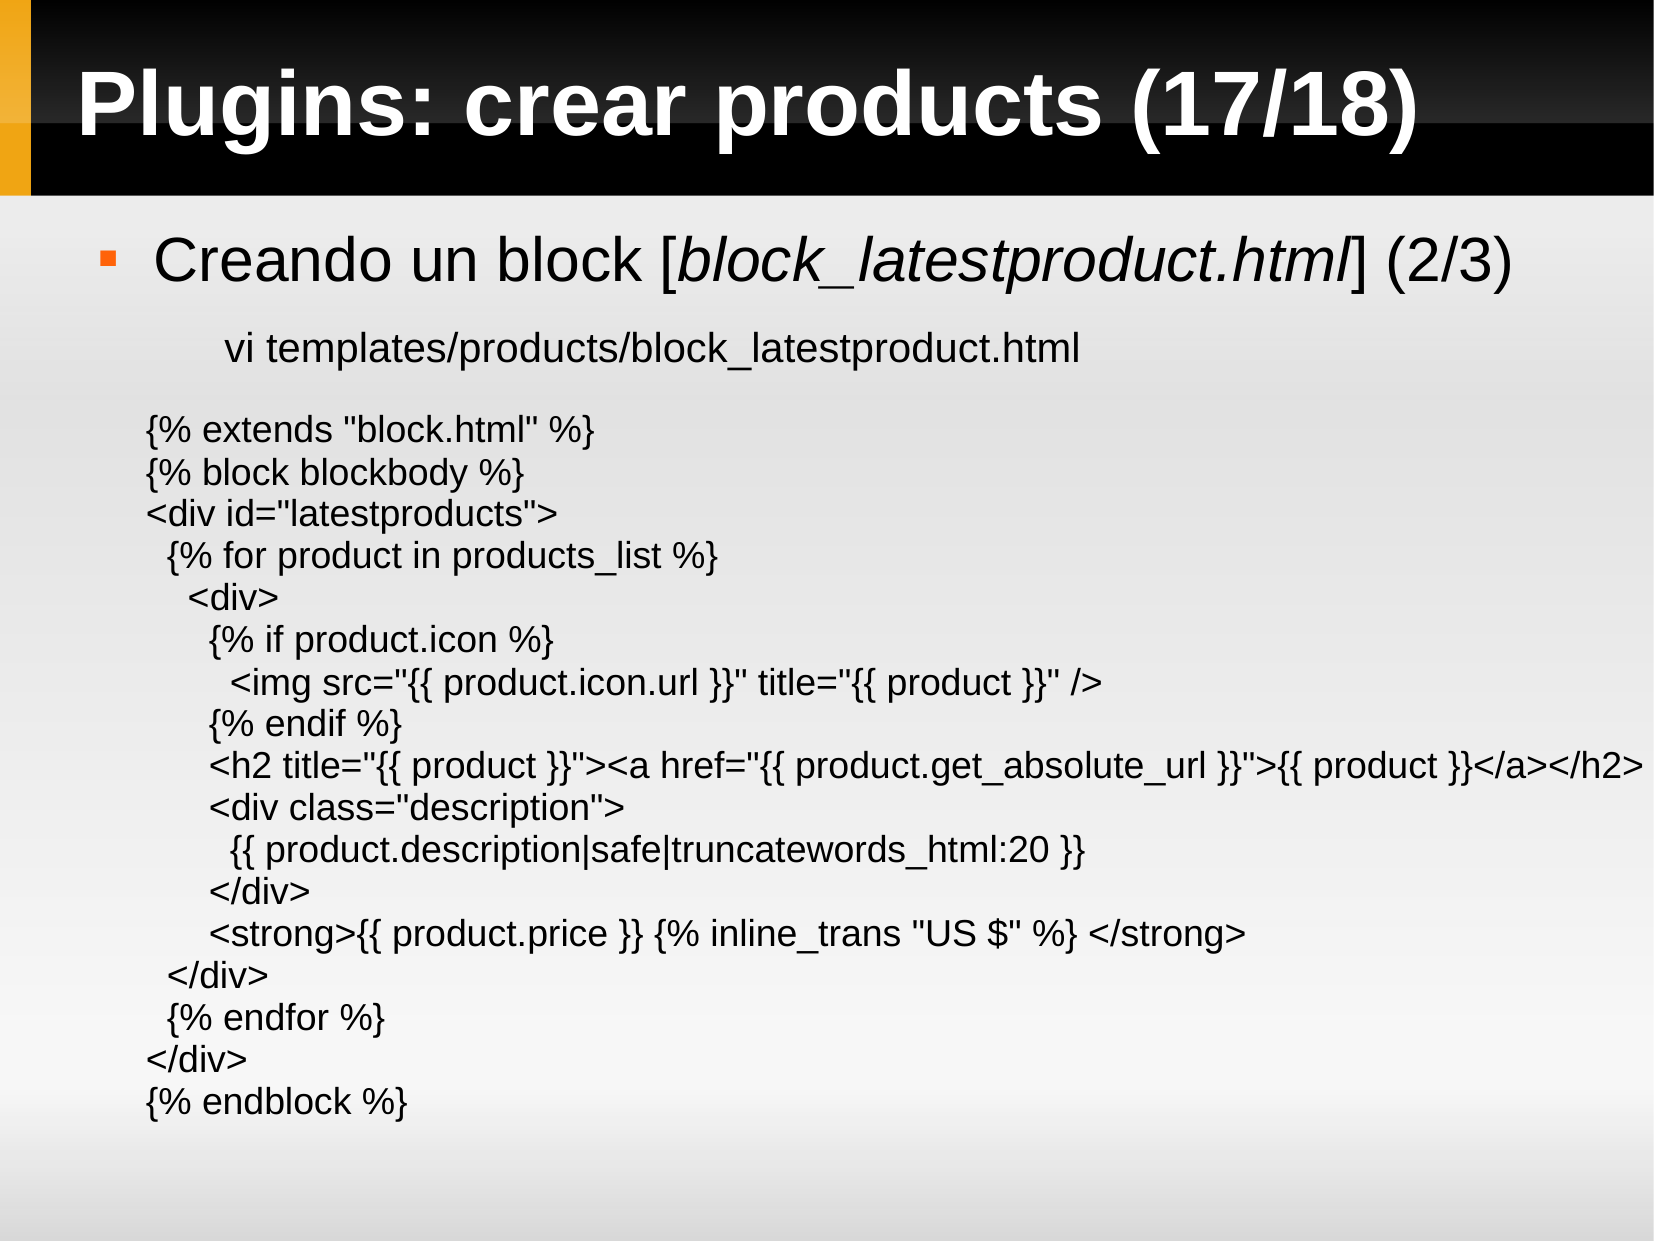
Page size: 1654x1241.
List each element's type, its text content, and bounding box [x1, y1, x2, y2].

list Creando un block [block_latestproduct.html] (2/3) vi templates/products/block_latestproduct.html [82, 225, 1571, 1044]
title Plugins: crear products (17/18) [76, 0, 1565, 208]
text_box {% extends "block.html" %} {% block blockbody %} <div id="latestproducts"> {% for product in products_list %} <div> {% if product.icon %} <img src="{{ product.icon.url }}" title="{{ product }}" /> {% endif %} <h2 title="{{ product }}"><a href="{{ product.get_absolute_url }}">{{ product }}</a></h2> <div class="description"> {{ product.description|safe|truncatewords_html:20 }} </div> <strong>{{ product.price }} {% inline_trans "US $" %} </strong> </div> {% endfor %} </div> {% endblock %} [130, 401, 1654, 1241]
picture [0, 0, 1654, 1241]
